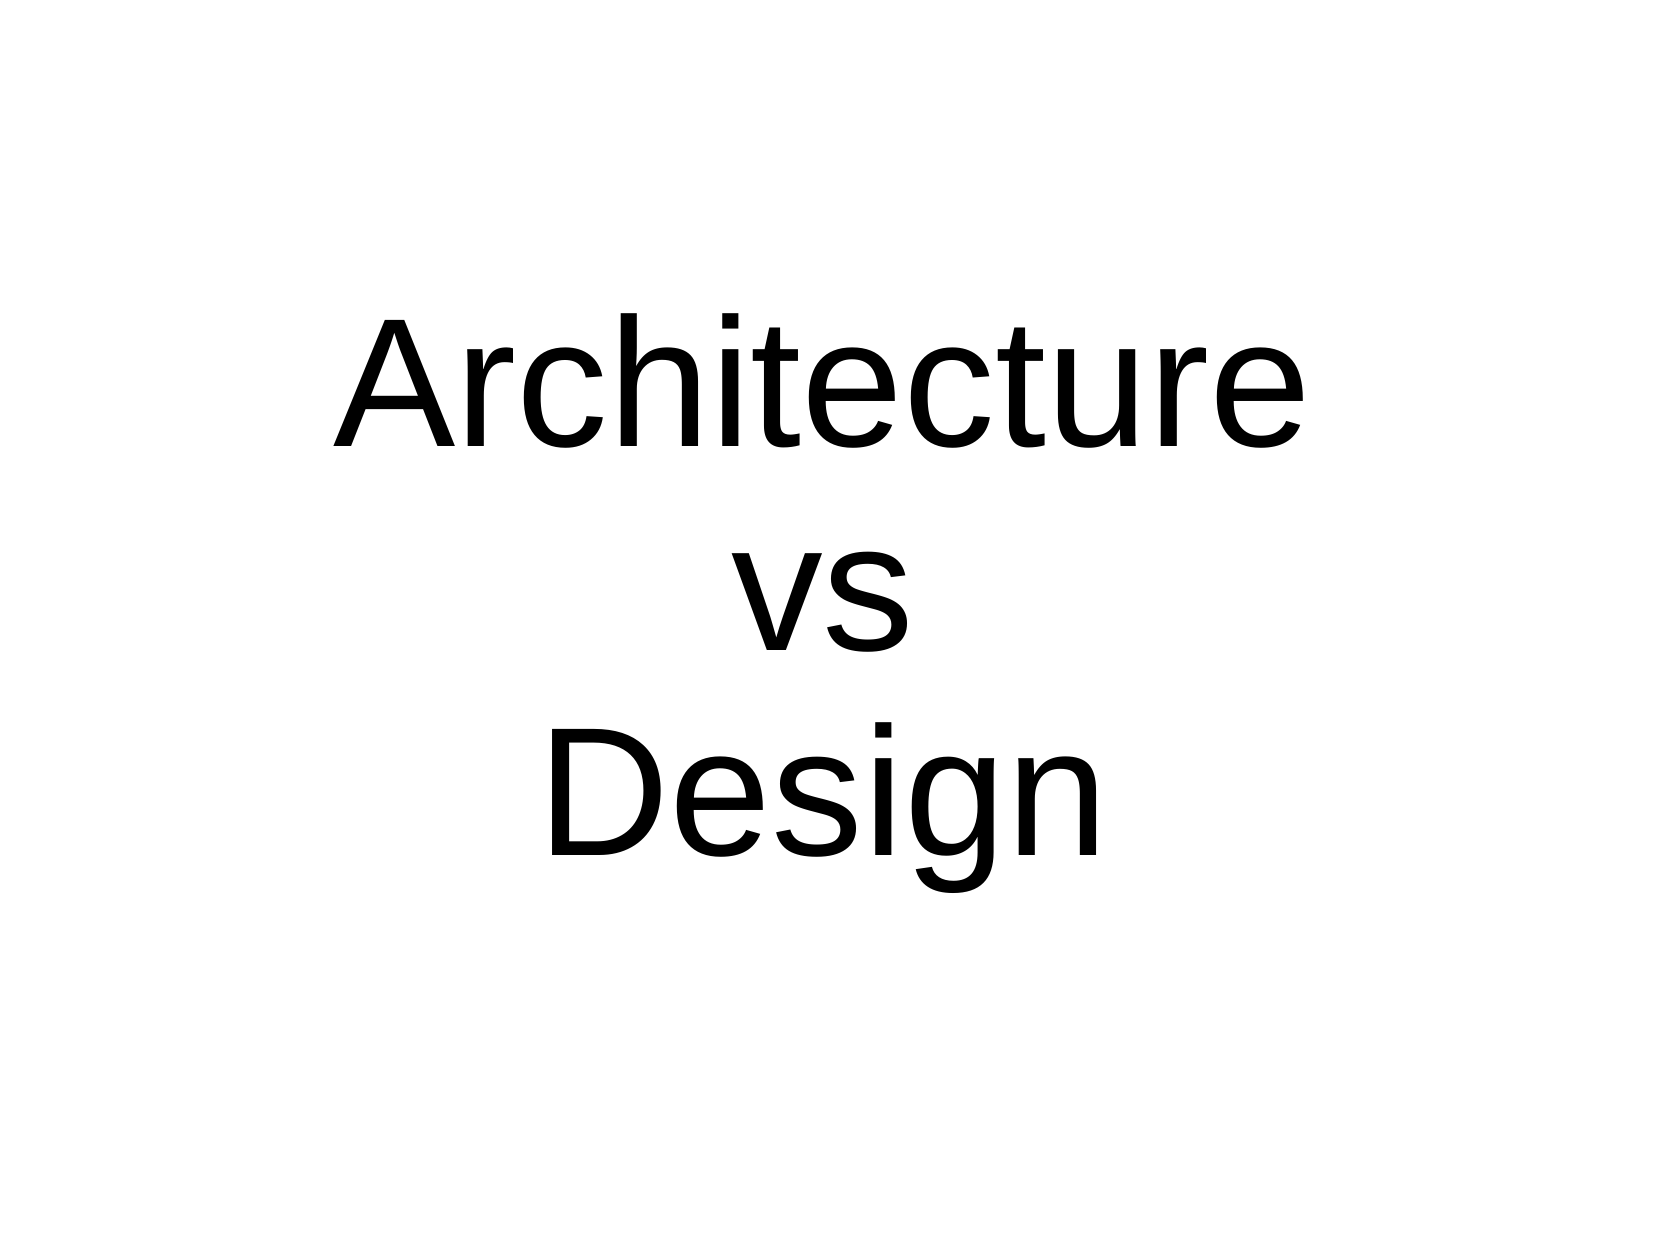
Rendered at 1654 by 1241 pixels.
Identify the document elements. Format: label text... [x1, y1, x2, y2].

text_box Architecture vs Design [318, 272, 1335, 968]
